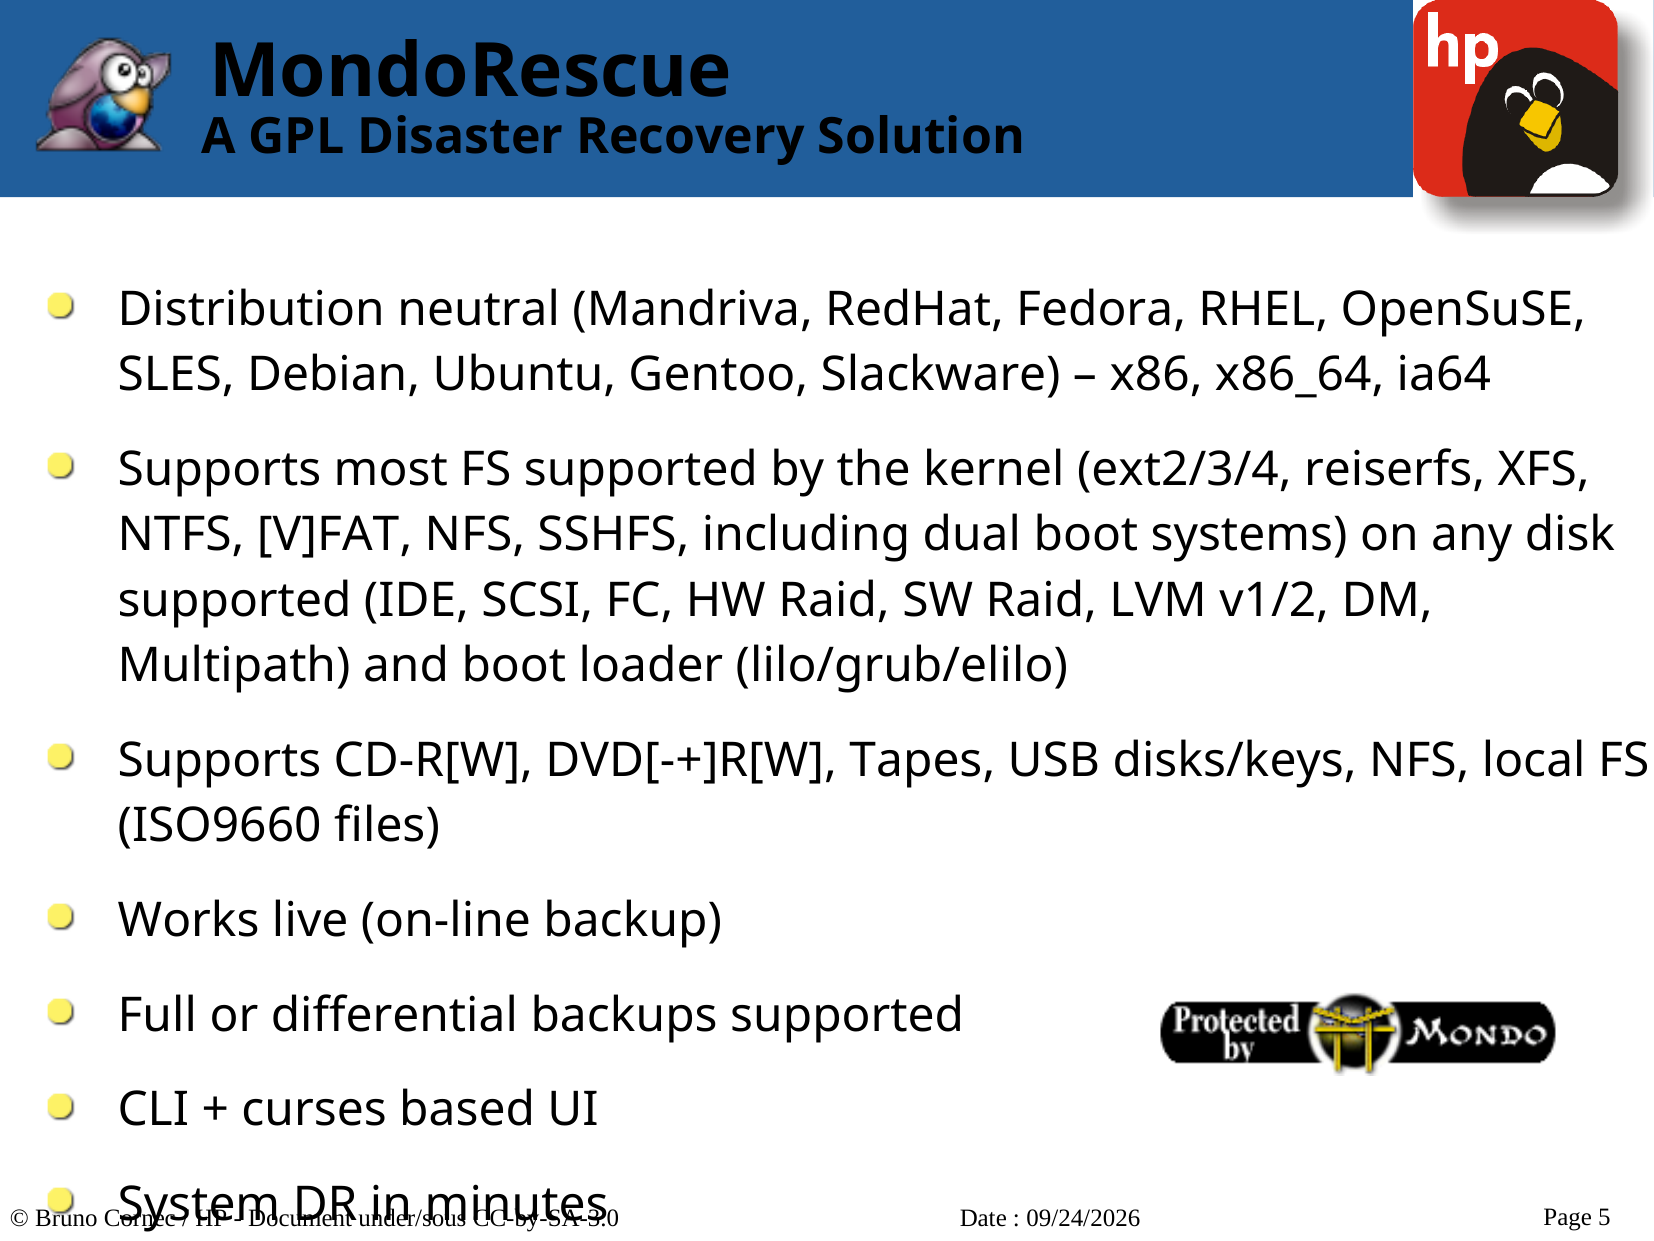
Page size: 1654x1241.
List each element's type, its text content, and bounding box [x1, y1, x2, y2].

picture [0, 0, 211, 199]
picture [1159, 992, 1560, 1076]
list Distribution neutral (Mandriva, RedHat, Fedora, RHEL, OpenSuSE, SLES, Debian, Ubuntu, Gentoo, Slackware) – x86, x86_64, ia64 Supports most FS supported by the kernel (ext2/3/4, reiserfs, XFS, NTFS, [V]FAT, NFS, SSHFS, including dual boot systems) on any disk supported (IDE, SCSI, FC, HW Raid, SW Raid, LVM v1/2, DM, Multipath) and boot loader (lilo/grub/elilo) Supports CD-R[W], DVD[-+]R[W], Tapes, USB disks/keys, NFS, local FS (ISO9660 files) Works live (on-line backup) Full or differential backups supported CLI + curses based UI System DR in minutes [34, 274, 1654, 1226]
picture [1413, 0, 1654, 235]
title A GPL Disaster Recovery Solution [200, 32, 1190, 241]
